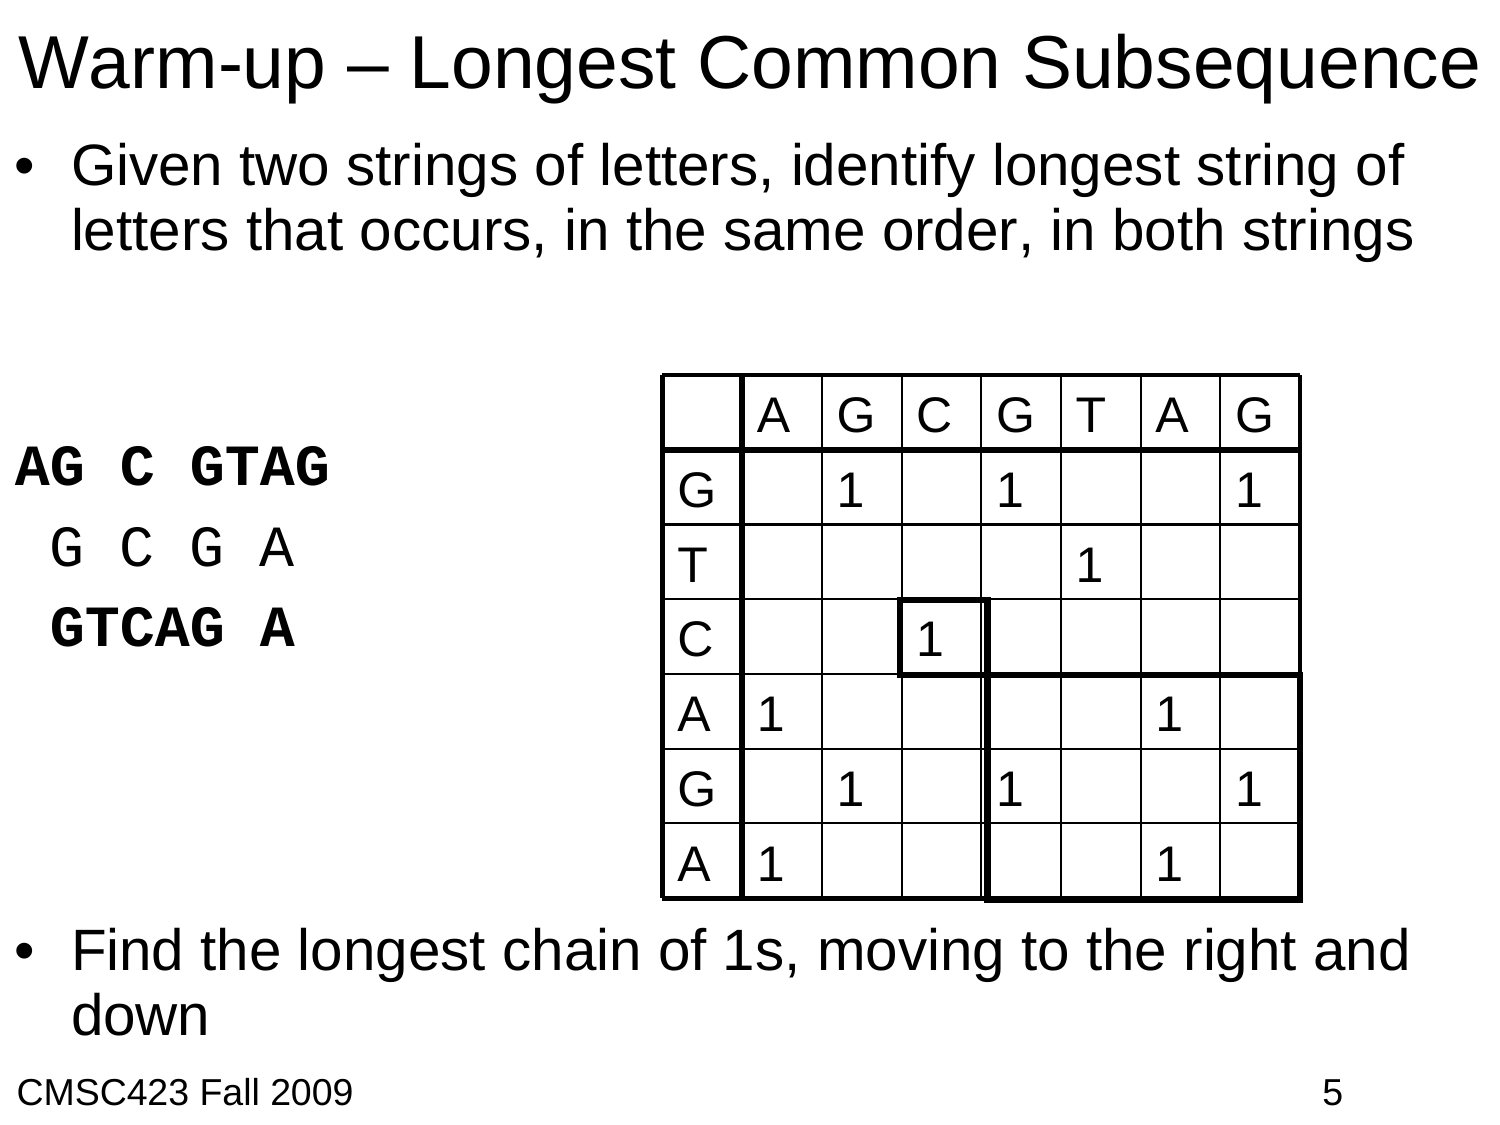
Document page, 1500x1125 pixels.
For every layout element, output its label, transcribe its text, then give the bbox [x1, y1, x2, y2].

text_box 1 [1142, 824, 1219, 896]
text_box A [665, 675, 739, 748]
text_box T [665, 526, 739, 598]
text_box 1 [1142, 678, 1219, 748]
text_box A [745, 377, 821, 447]
text_box G [665, 750, 739, 822]
text_box T [1062, 377, 1140, 447]
list Given two strings of letters, identify longest string of letters that occurs, in the same order, in both strings AG C GTAG G C G A GTCAG A Find the longest chain of 1s, moving to the right and down [0, 124, 1500, 1125]
text_box G [1221, 377, 1298, 447]
text_box 1 [823, 453, 901, 523]
text_box 1 [1221, 750, 1297, 822]
text_box G [665, 453, 739, 523]
text_box 1 [1221, 453, 1298, 523]
title Warm-up – Longest Common Subsequence [0, 12, 1500, 113]
text_box G [982, 377, 1060, 447]
text_box 1 [745, 824, 821, 896]
text_box 1 [823, 750, 901, 822]
text_box A [665, 824, 739, 896]
text_box 1 [982, 453, 1060, 523]
text_box 1 [991, 750, 1060, 822]
text_box C [665, 600, 739, 673]
text_box G [823, 377, 901, 447]
text_box 1 [903, 603, 980, 672]
text_box 1 [1062, 526, 1140, 598]
text_box 1 [745, 675, 821, 748]
text_box A [1142, 377, 1219, 447]
text_box C [903, 377, 980, 447]
